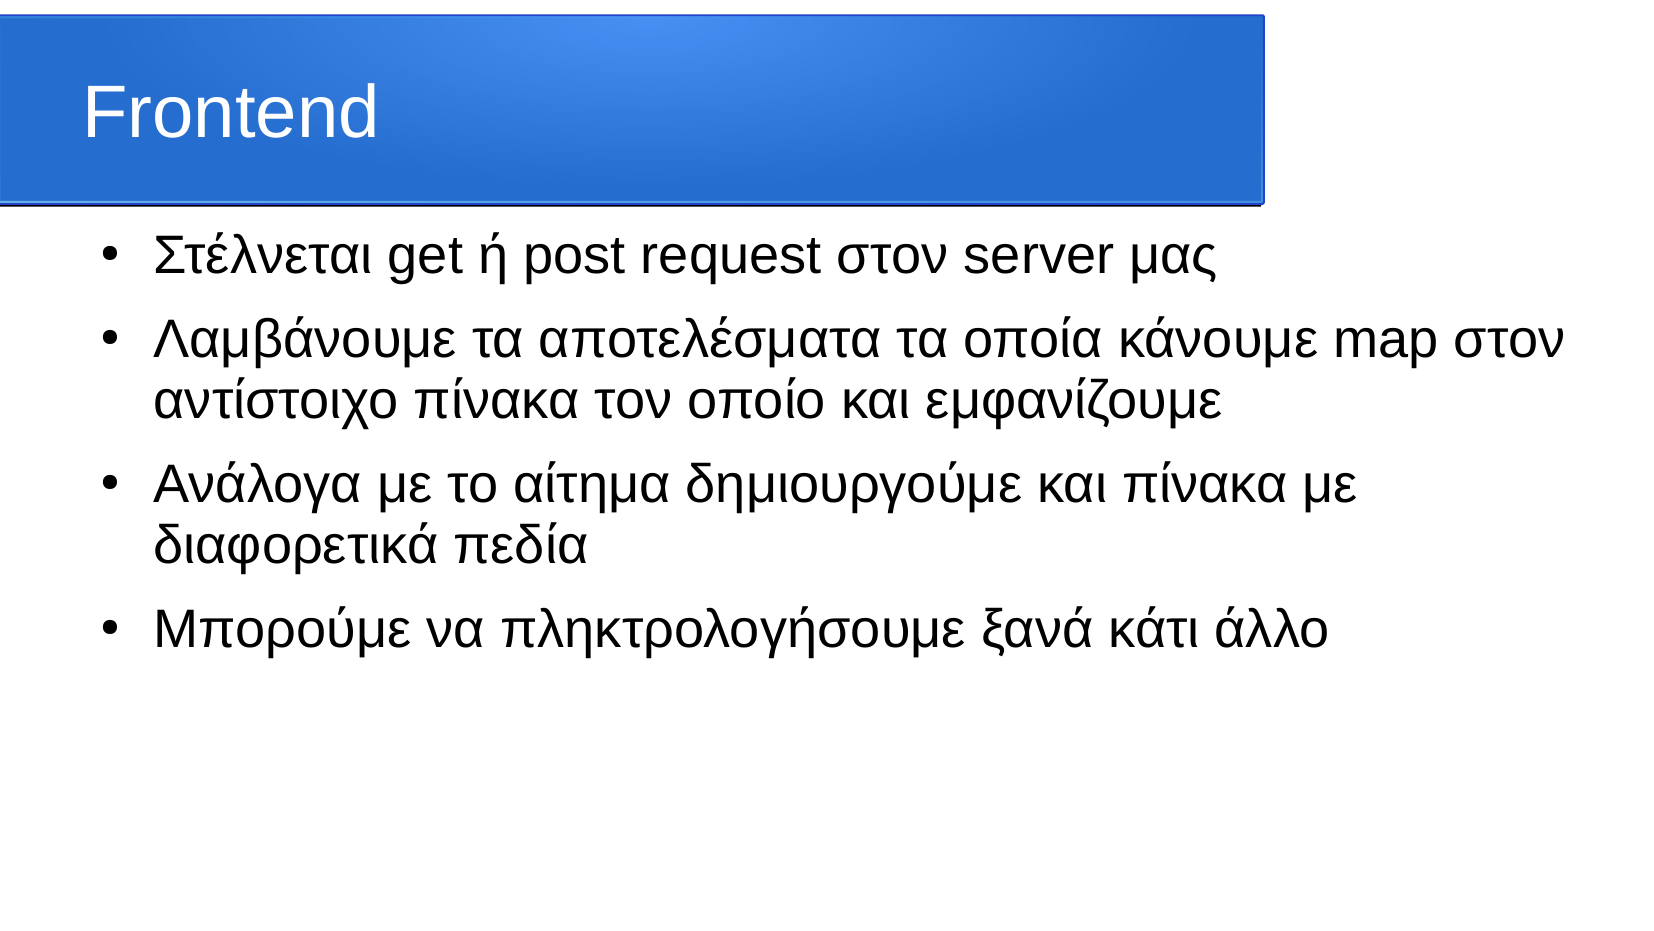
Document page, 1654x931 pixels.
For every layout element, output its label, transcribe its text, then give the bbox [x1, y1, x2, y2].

list Στέλνεται get ή post request στον server μας Λαμβάνουμε τα αποτελέσματα τα οποία κάνουμε map στον αντίστοιχο πίνακα τον οποίο και εμφανίζουμε Ανάλογα με το αίτημα δημιουργούμε και πίνακα με διαφορετικά πεδία Μπορούμε να πληκτρολογήσουμε ξανά κάτι άλλο [82, 224, 1571, 764]
title Frontend [82, 35, 1235, 189]
